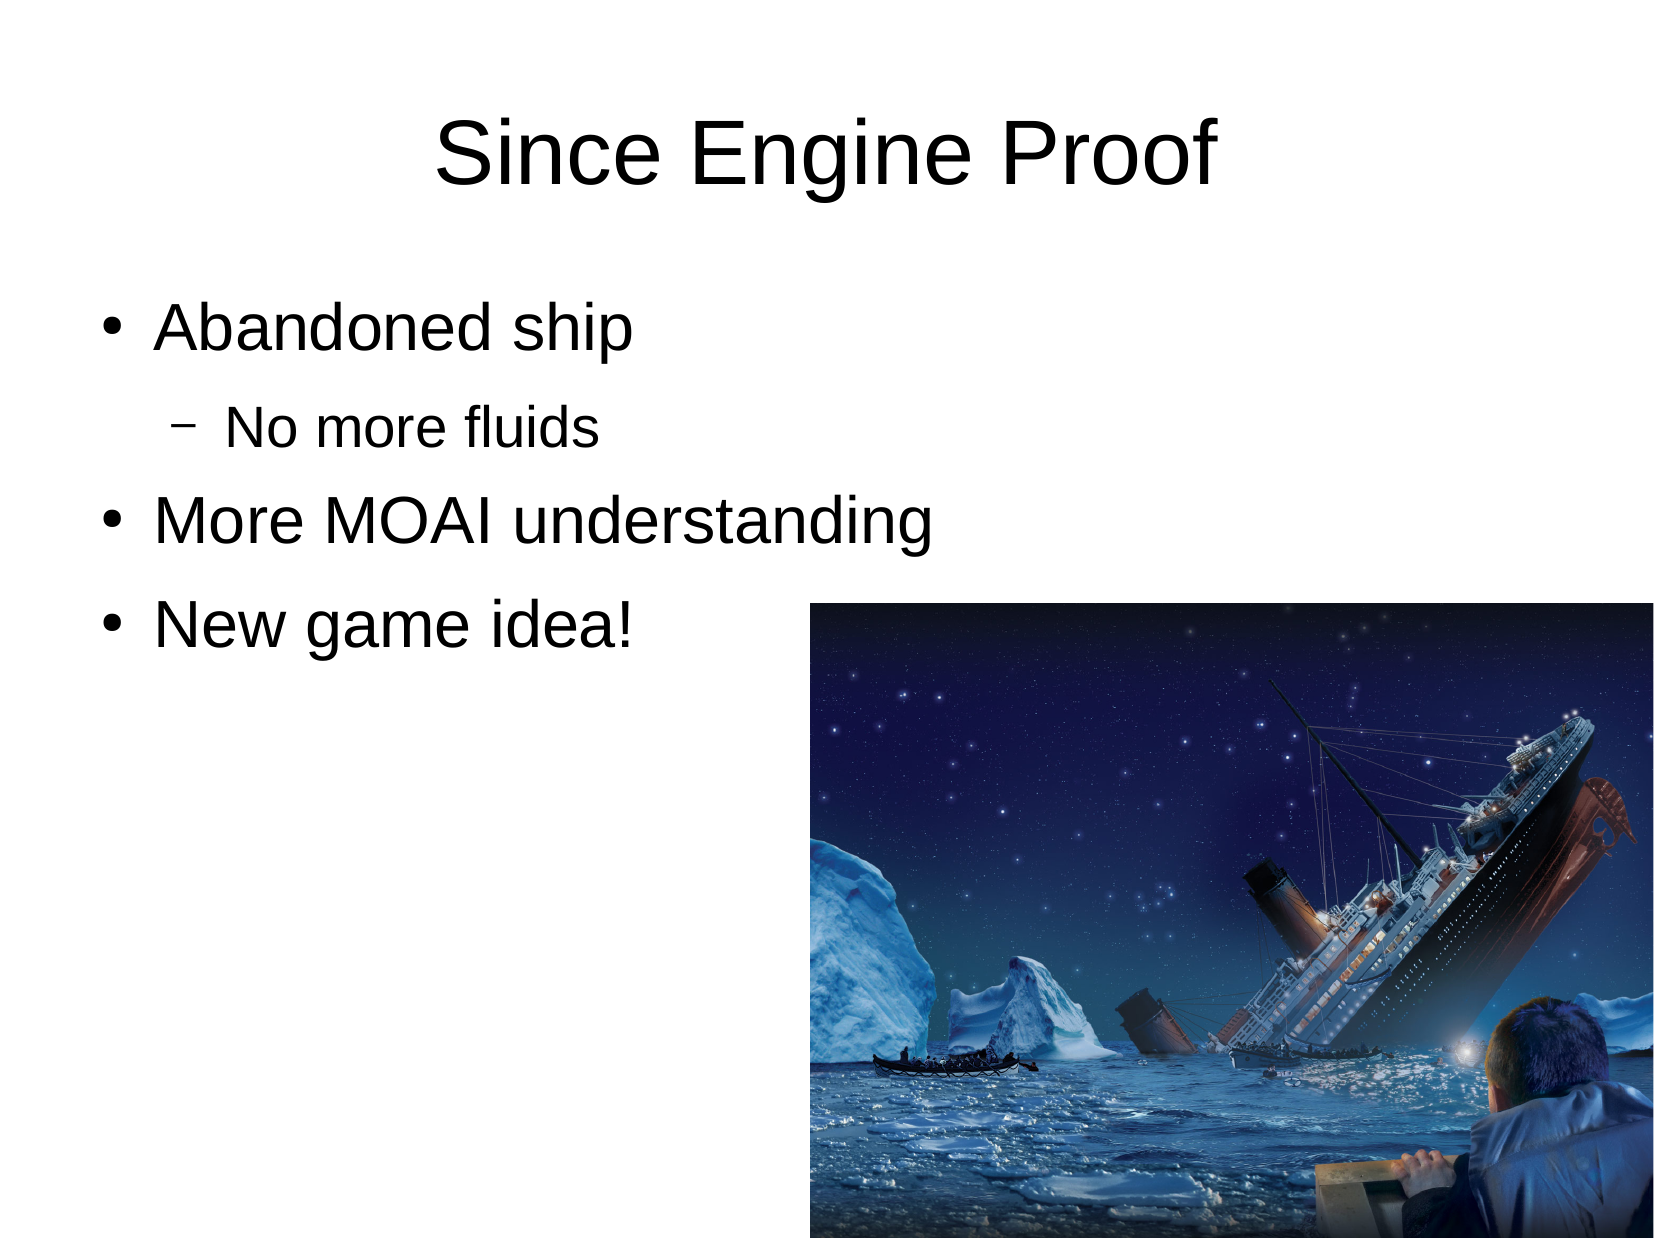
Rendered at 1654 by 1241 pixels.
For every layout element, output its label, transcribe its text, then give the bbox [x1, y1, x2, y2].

list Abandoned ship No more fluids More MOAI understanding New game idea! [82, 290, 1538, 1010]
title Since Engine Proof [82, 49, 1571, 257]
picture [810, 603, 1654, 1238]
